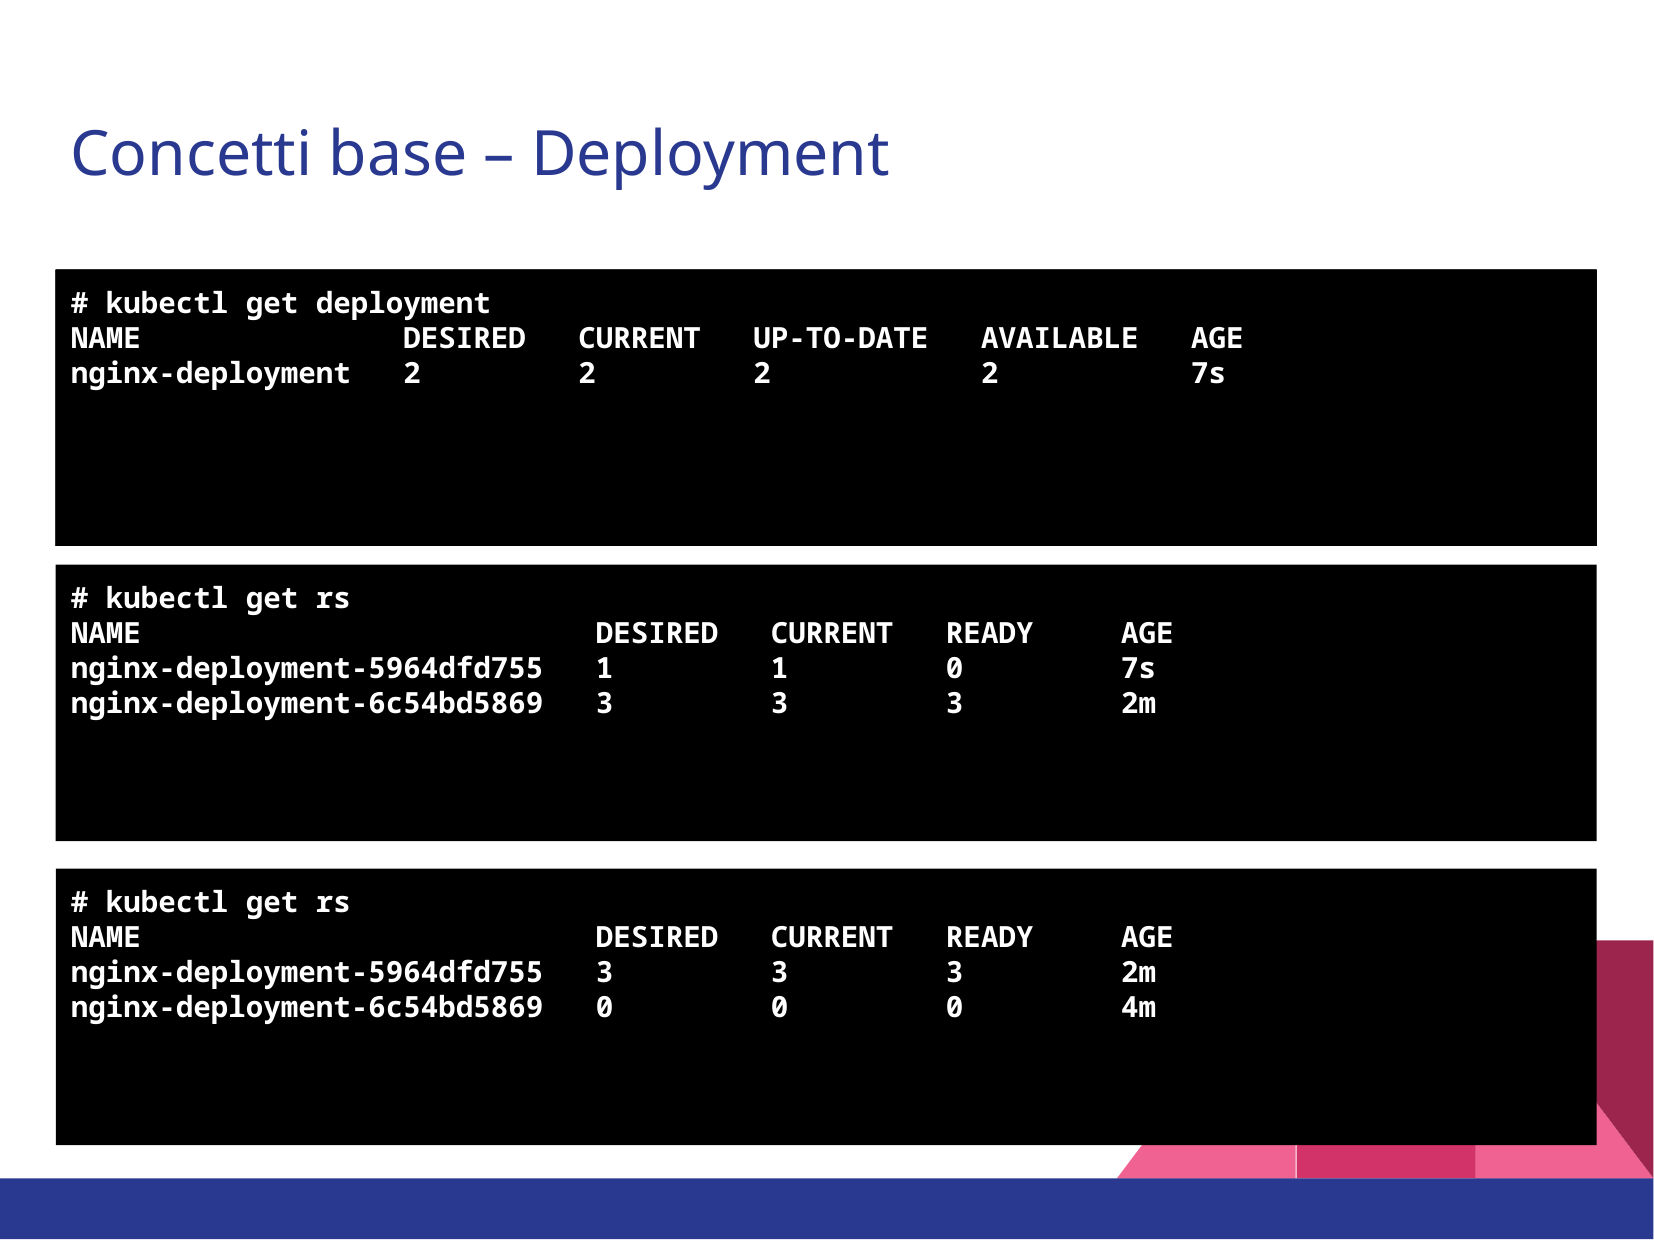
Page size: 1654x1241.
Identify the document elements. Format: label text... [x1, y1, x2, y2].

list # kubectl get rs NAME DESIRED CURRENT READY AGE nginx-deployment-5964dfd755 1 1 0 7s nginx-deployment-6c54bd5869 3 3 3 2m [55, 564, 1597, 842]
list # kubectl get deployment NAME DESIRED CURRENT UP-TO-DATE AVAILABLE AGE nginx-deployment 2 2 2 2 7s [55, 269, 1597, 546]
list # kubectl get rs NAME DESIRED CURRENT READY AGE nginx-deployment-5964dfd755 3 3 3 2m nginx-deployment-6c54bd5869 0 0 0 4m [55, 868, 1597, 1146]
title Concetti base – Deployment [55, 98, 1597, 245]
